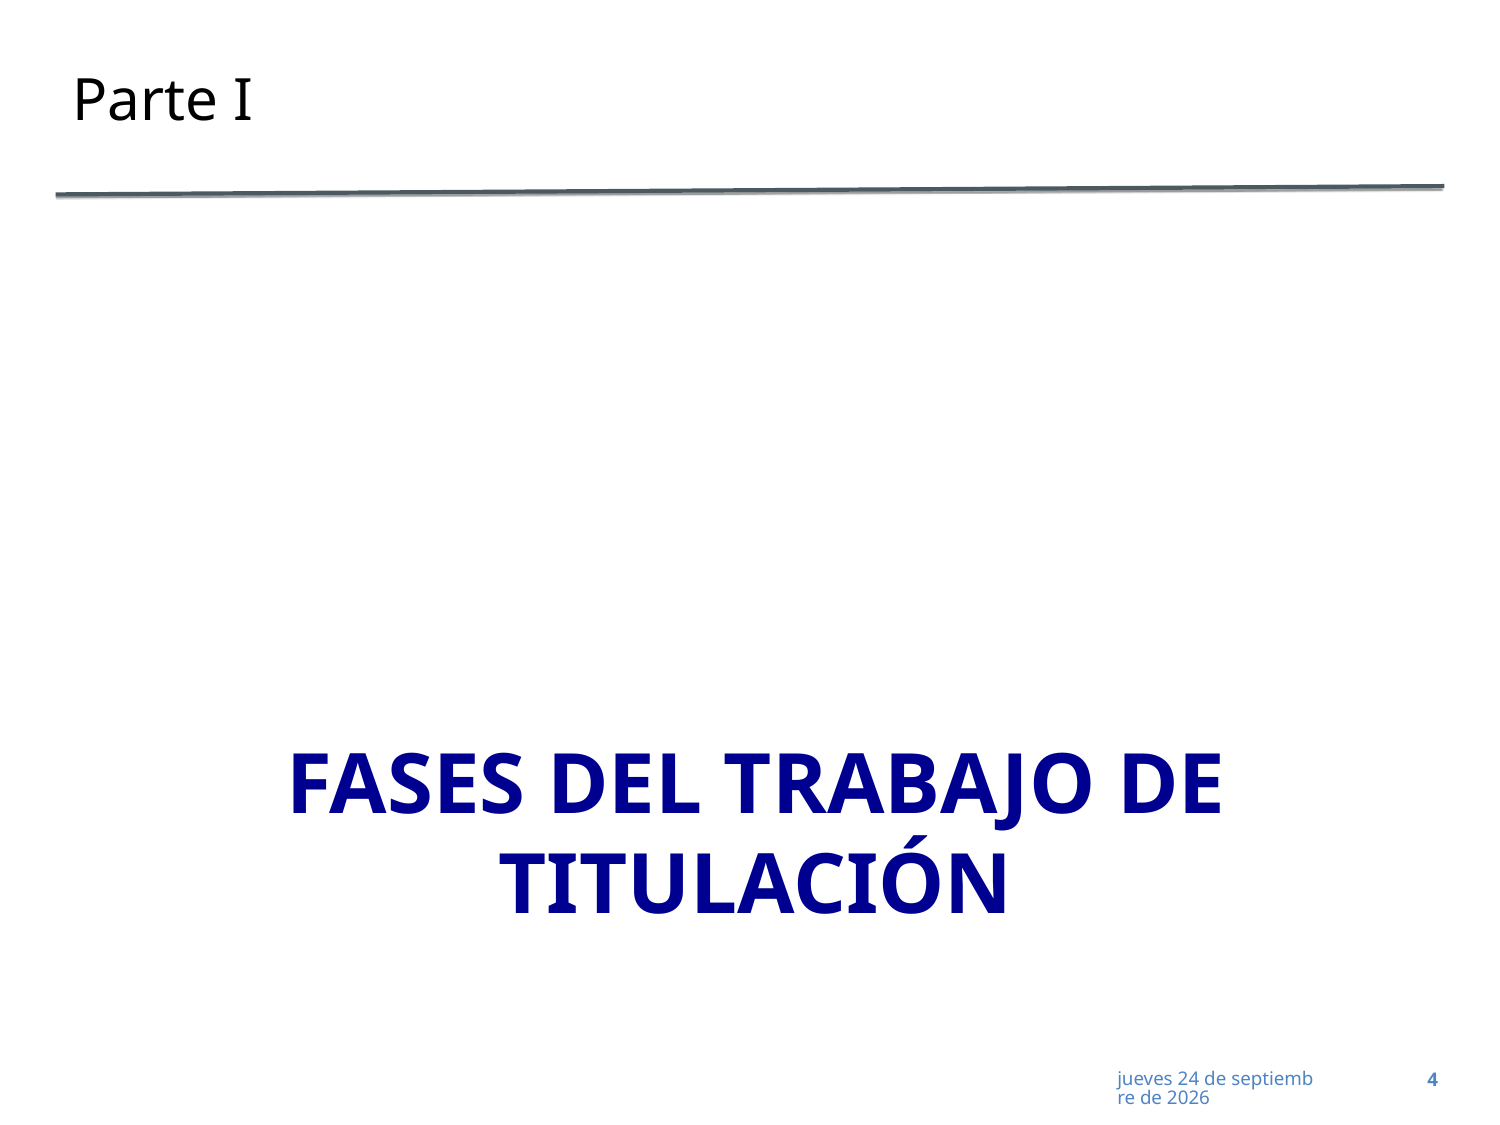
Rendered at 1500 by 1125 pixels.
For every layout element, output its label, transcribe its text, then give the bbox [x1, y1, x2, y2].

title fases del trabajo de titulación [118, 722, 1394, 1034]
text_box Parte I [57, 52, 1333, 140]
slide_number <número> [1390, 1059, 1454, 1104]
